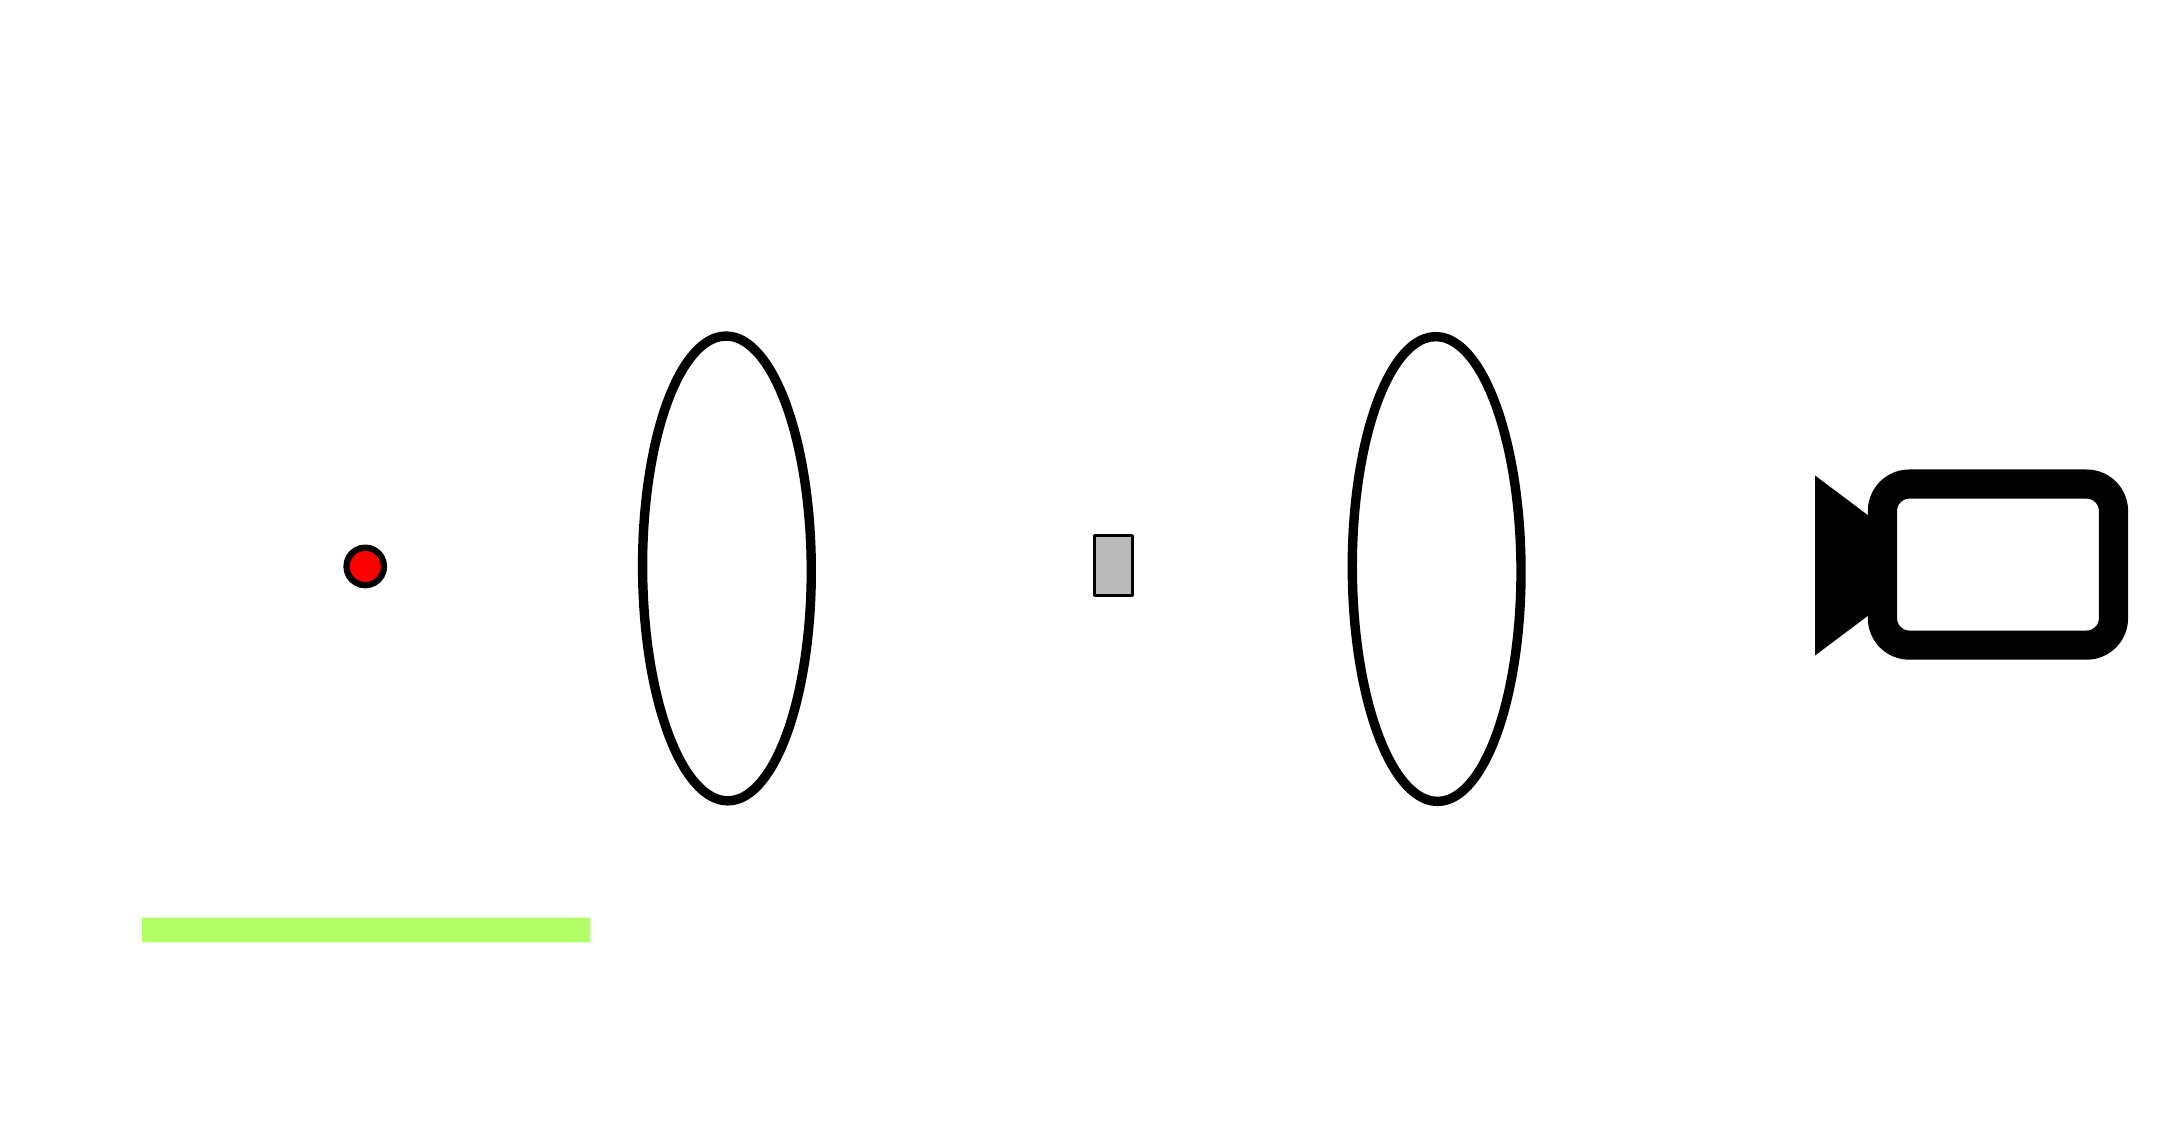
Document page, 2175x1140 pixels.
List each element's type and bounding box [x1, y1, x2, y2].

text_box [346, 547, 385, 586]
text_box [642, 336, 812, 801]
text_box [1352, 336, 1522, 802]
text_box [1094, 535, 1133, 596]
text_box [1815, 475, 1876, 656]
text_box [1882, 484, 2114, 646]
